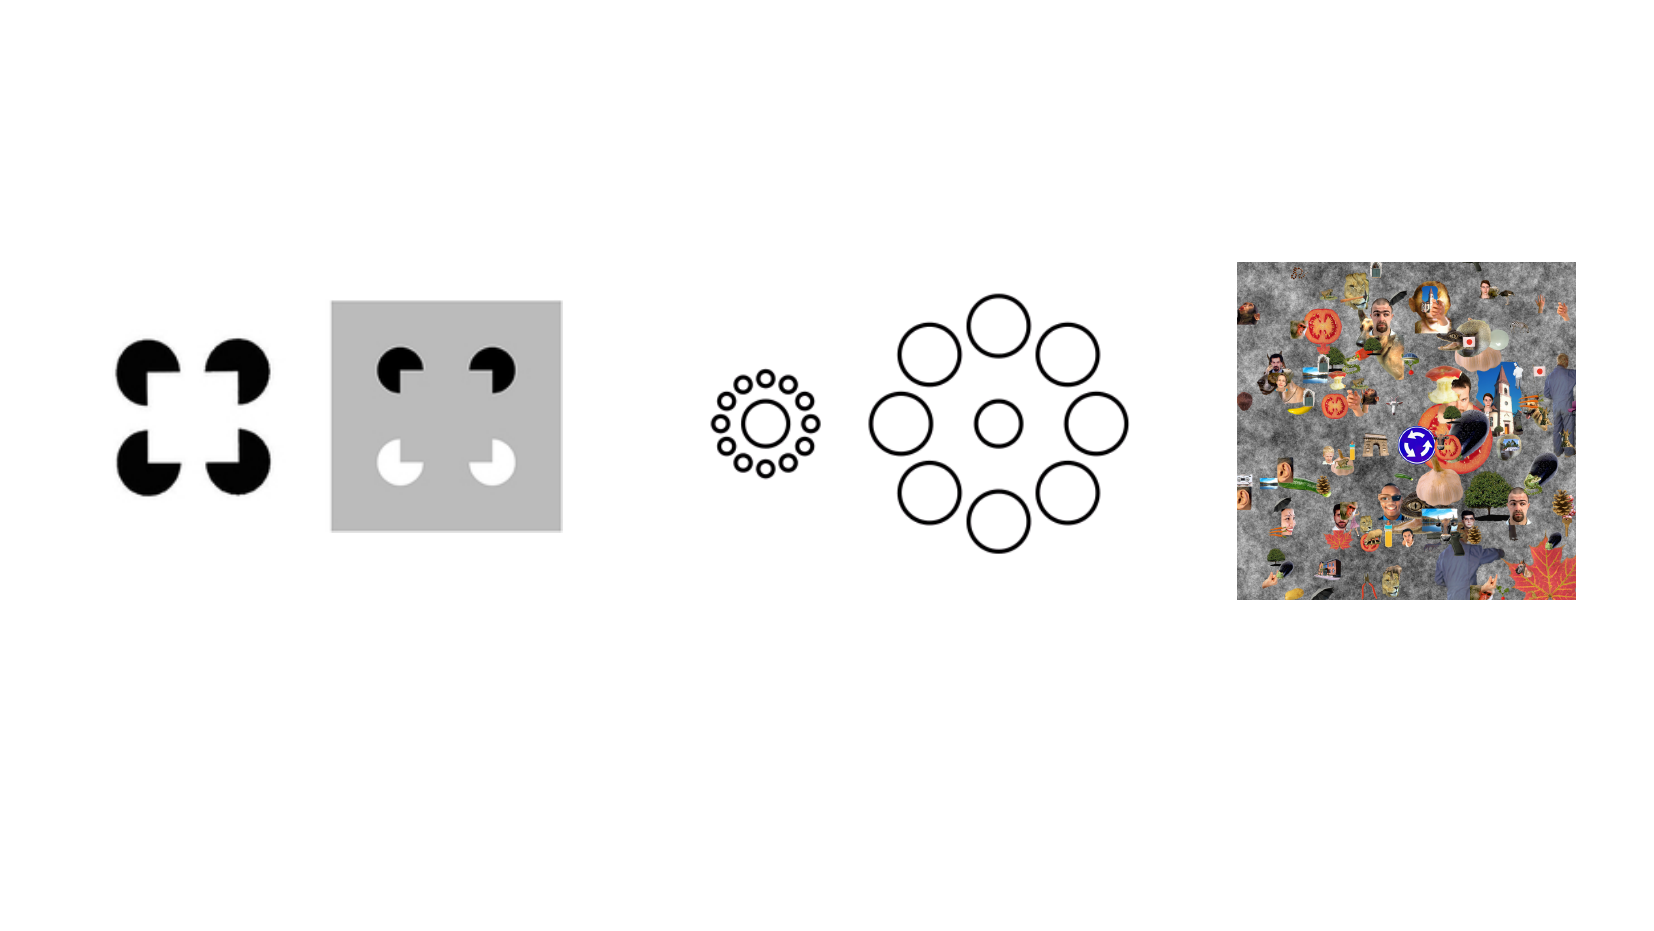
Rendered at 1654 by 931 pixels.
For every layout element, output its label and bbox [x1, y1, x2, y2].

picture [675, 262, 1163, 583]
picture [1237, 262, 1576, 601]
picture [112, 299, 563, 533]
